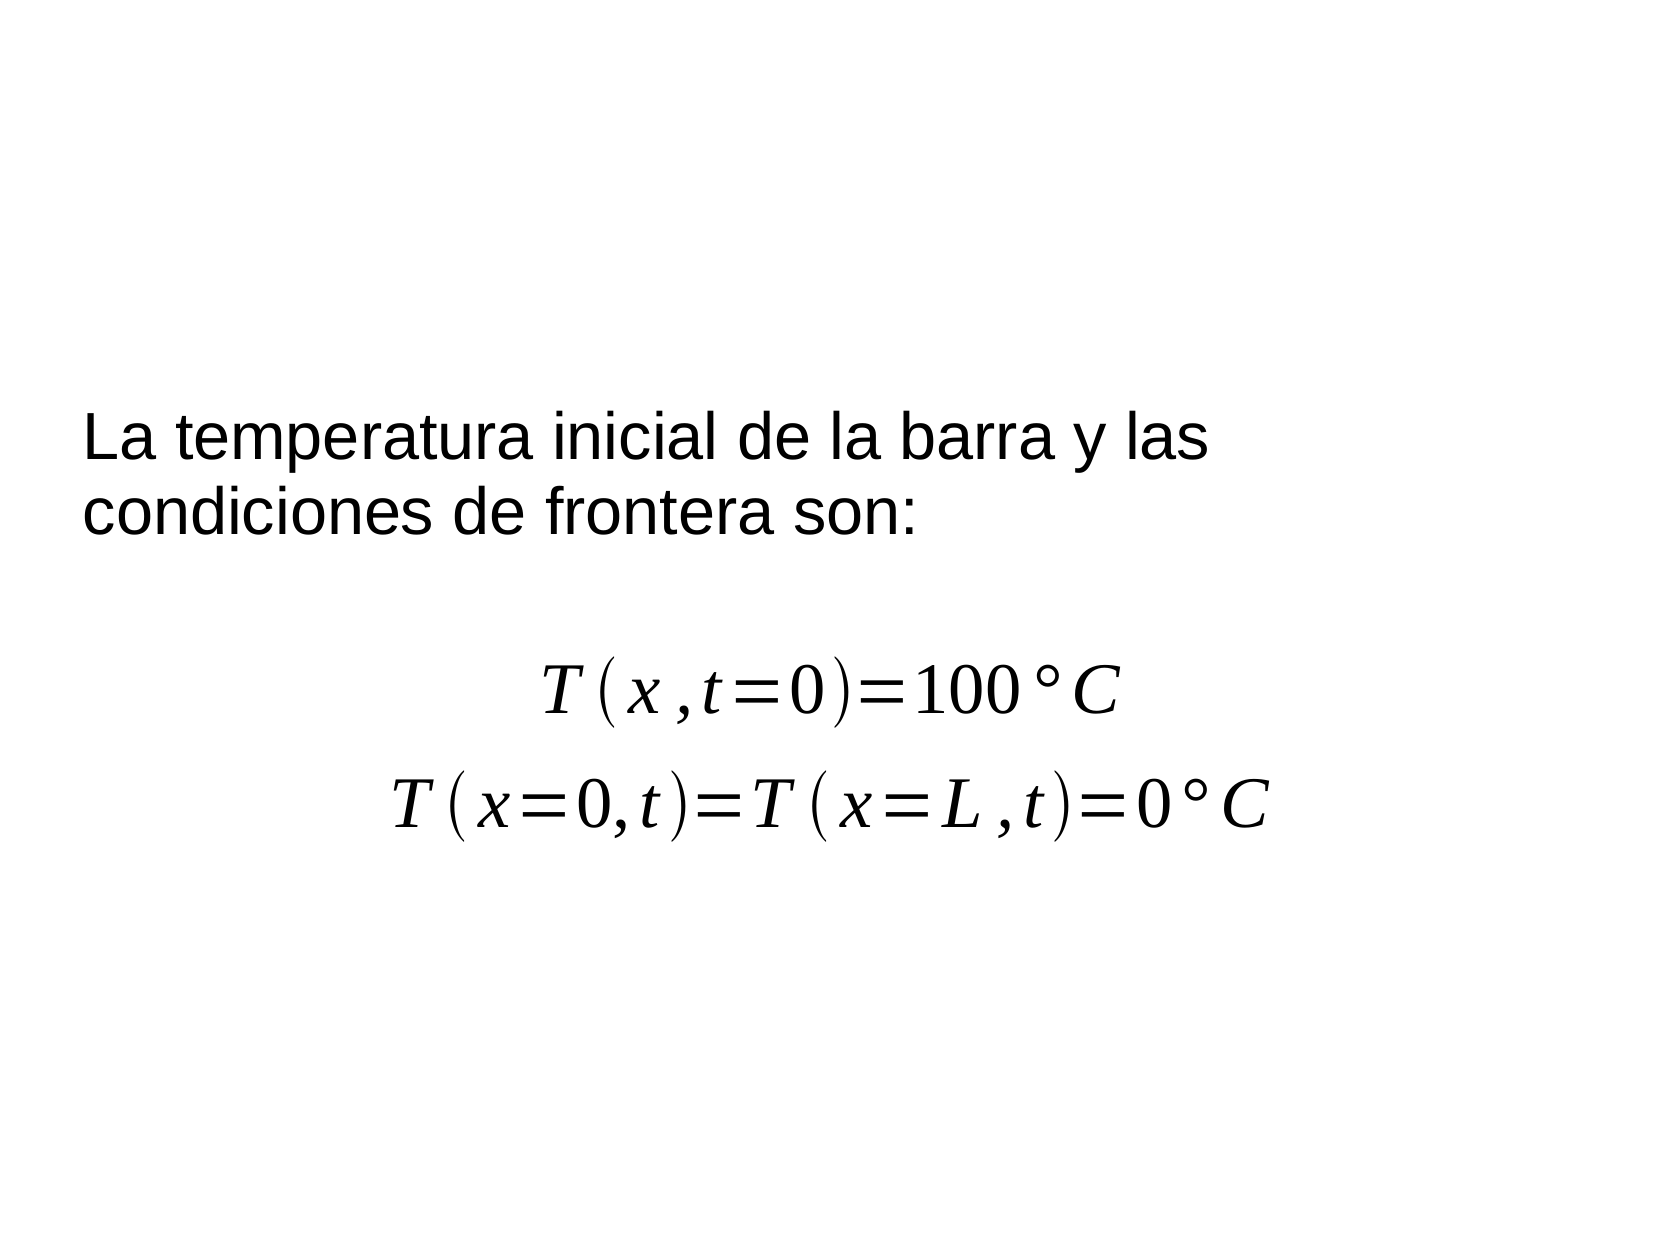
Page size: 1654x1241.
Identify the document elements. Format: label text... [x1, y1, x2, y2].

subtitle La temperatura inicial de la barra y las condiciones de frontera son: [82, 297, 1571, 650]
chart [382, 649, 1276, 847]
